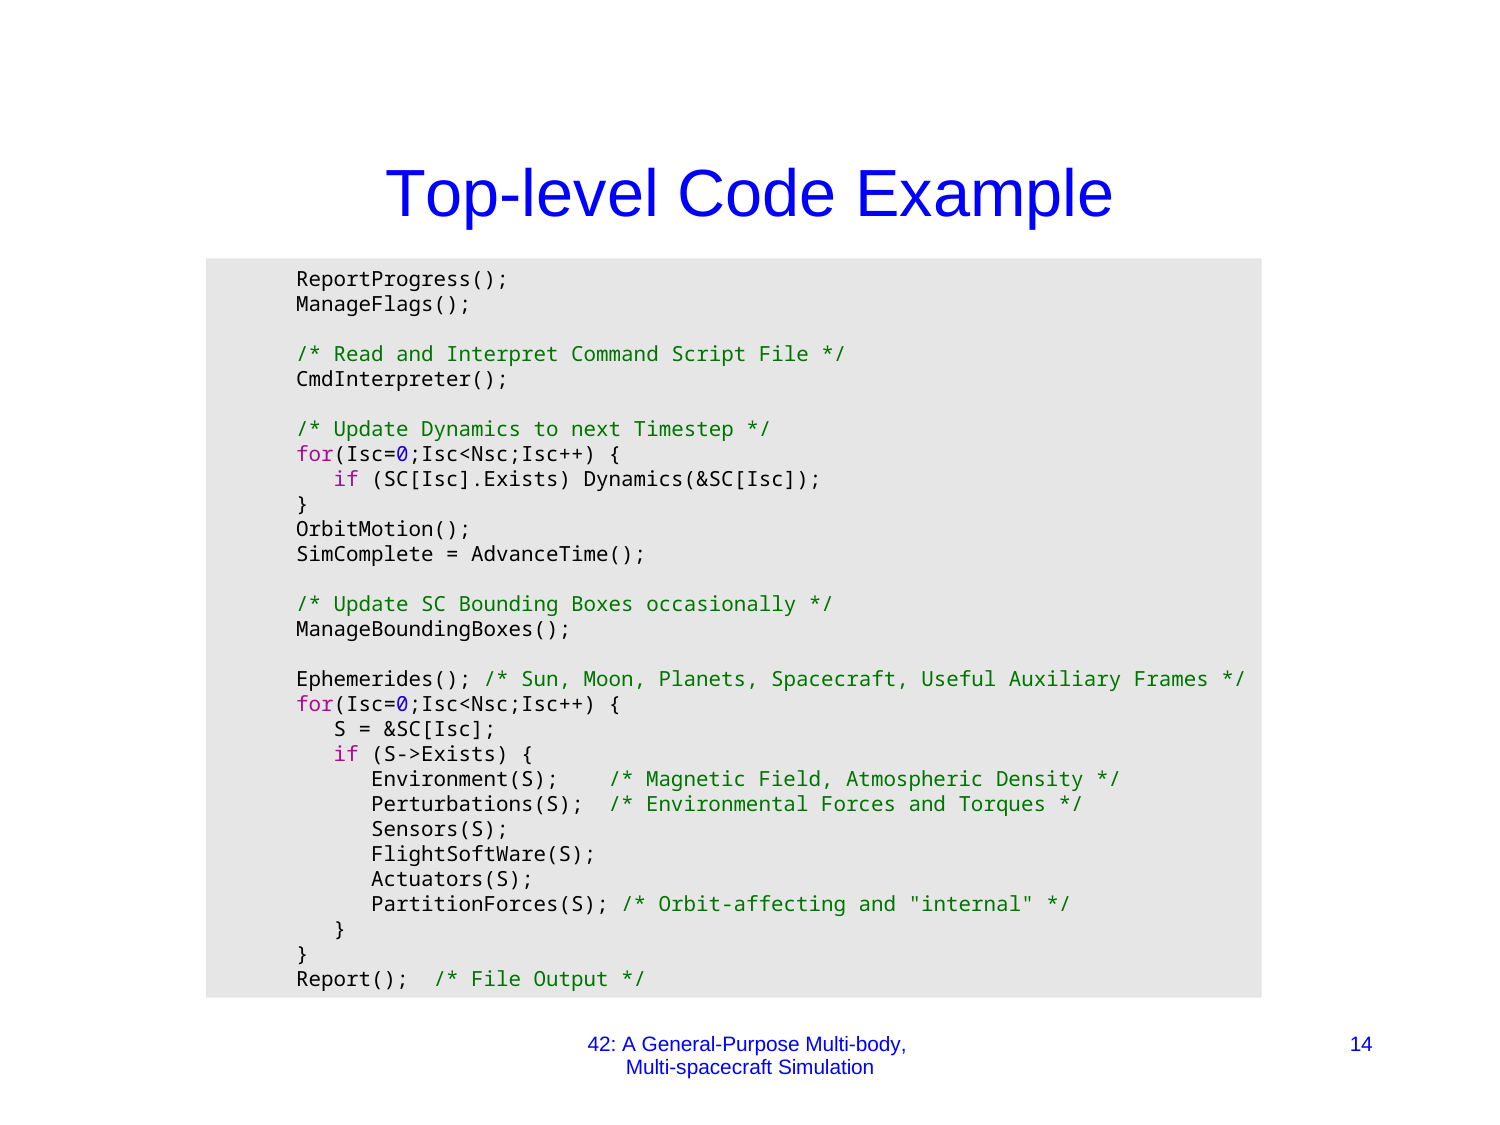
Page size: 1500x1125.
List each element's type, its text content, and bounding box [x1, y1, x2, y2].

title Top-level Code Example [112, 99, 1388, 288]
text_box ReportProgress(); ManageFlags(); /* Read and Interpret Command Script File */ CmdInterpreter(); /* Update Dynamics to next Timestep */ for(Isc=0;Isc<Nsc;Isc++) { if (SC[Isc].Exists) Dynamics(&SC[Isc]); } OrbitMotion(); SimComplete = AdvanceTime(); /* Update SC Bounding Boxes occasionally */ ManageBoundingBoxes(); Ephemerides(); /* Sun, Moon, Planets, Spacecraft, Useful Auxiliary Frames */ for(Isc=0;Isc<Nsc;Isc++) { S = &SC[Isc]; if (S->Exists) { Environment(S); /* Magnetic Field, Atmospheric Density */ Perturbations(S); /* Environmental Forces and Torques */ Sensors(S); FlightSoftWare(S); Actuators(S); PartitionForces(S); /* Orbit-affecting and "internal" */ } } Report(); /* File Output */ [206, 258, 1262, 998]
